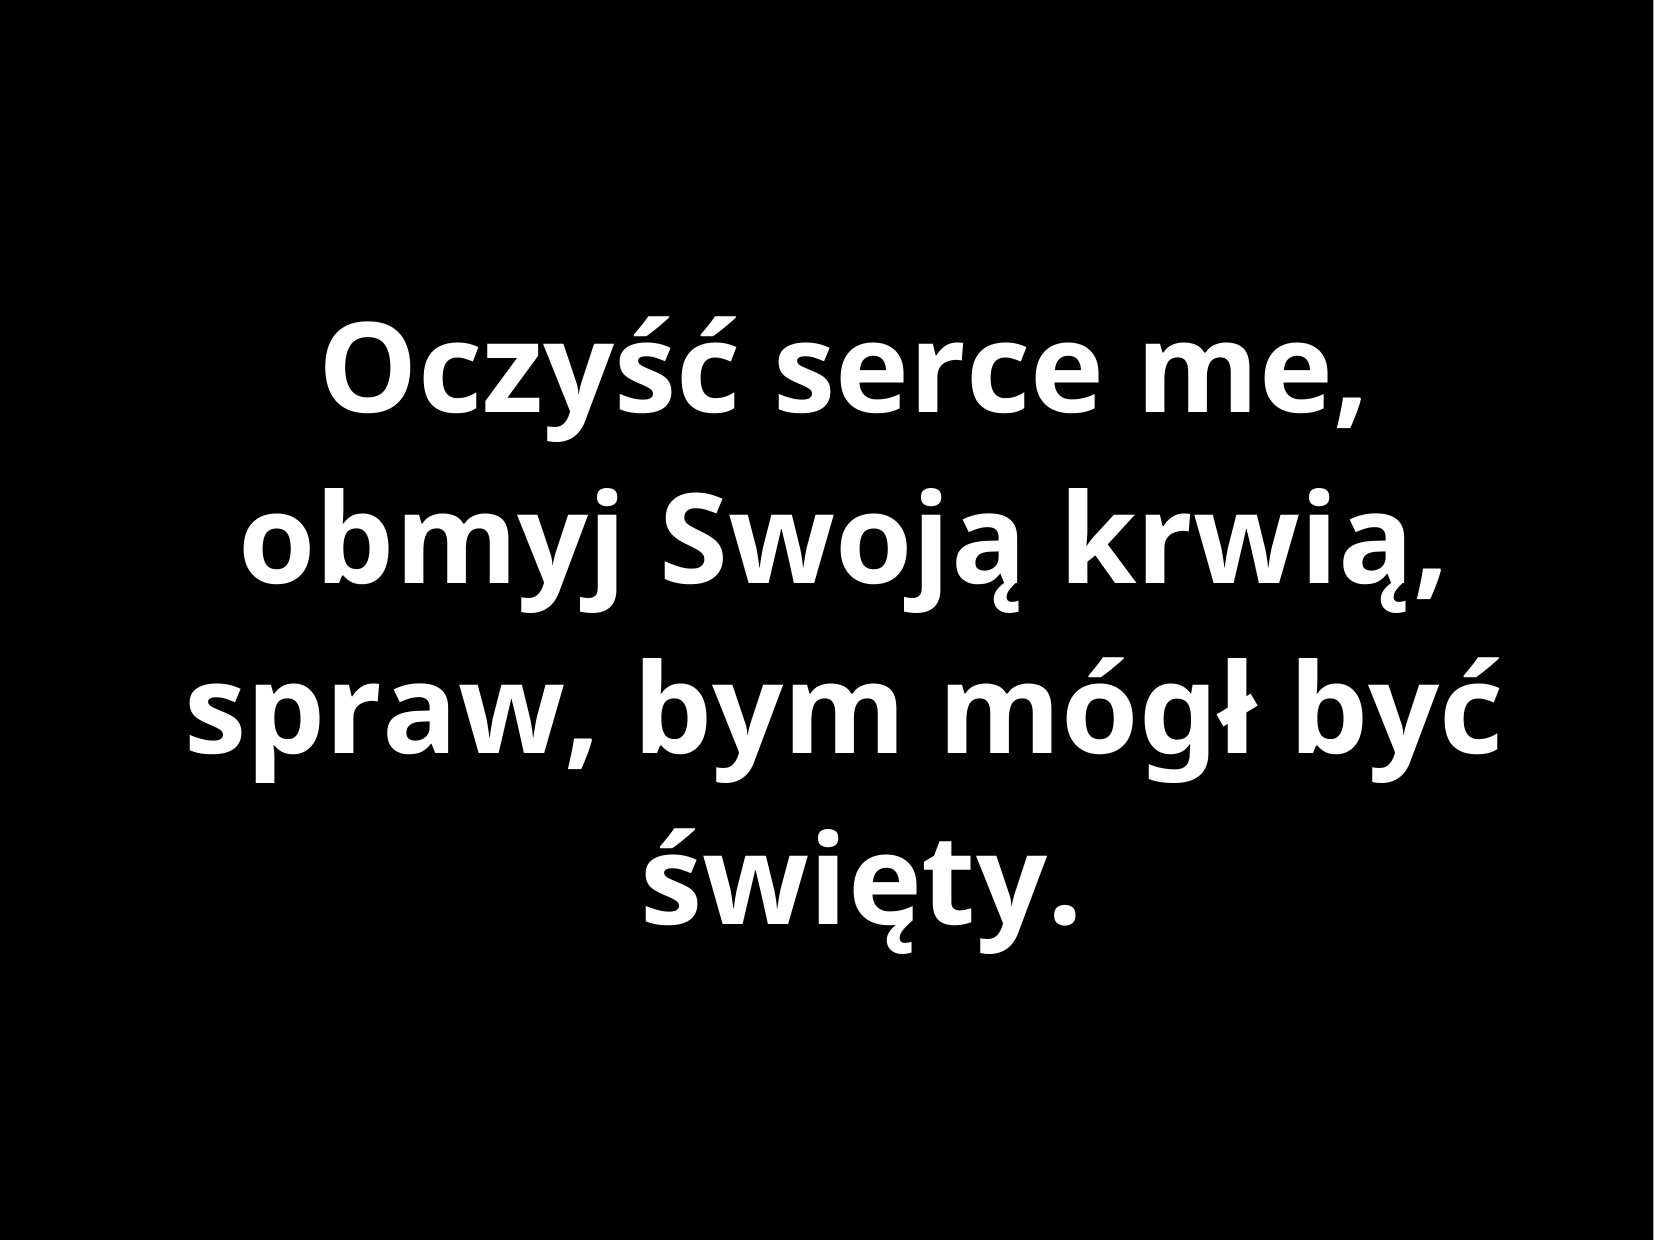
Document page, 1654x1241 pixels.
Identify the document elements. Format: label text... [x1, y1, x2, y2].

subtitle Oczyść serce me, obmyj Swoją krwią, spraw, bym mógł być święty. [0, 0, 1654, 1241]
